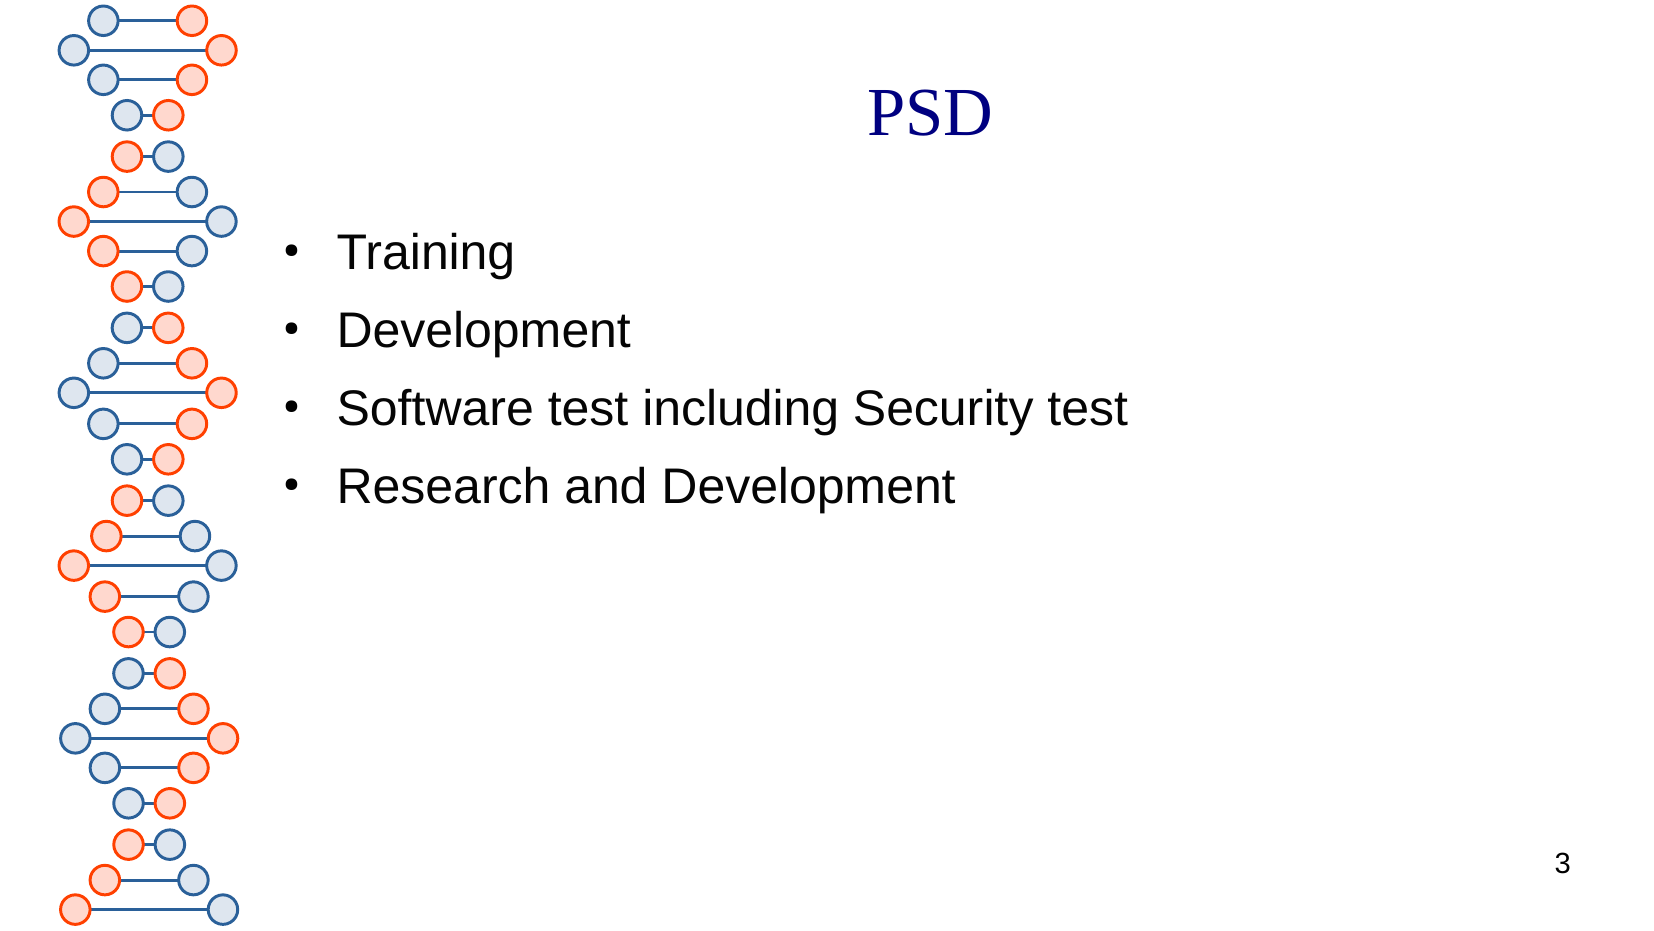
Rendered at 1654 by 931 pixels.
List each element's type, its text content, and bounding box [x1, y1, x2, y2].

title PSD [265, 35, 1595, 189]
list Training Development Software test including Security test Research and Development [265, 224, 1595, 764]
